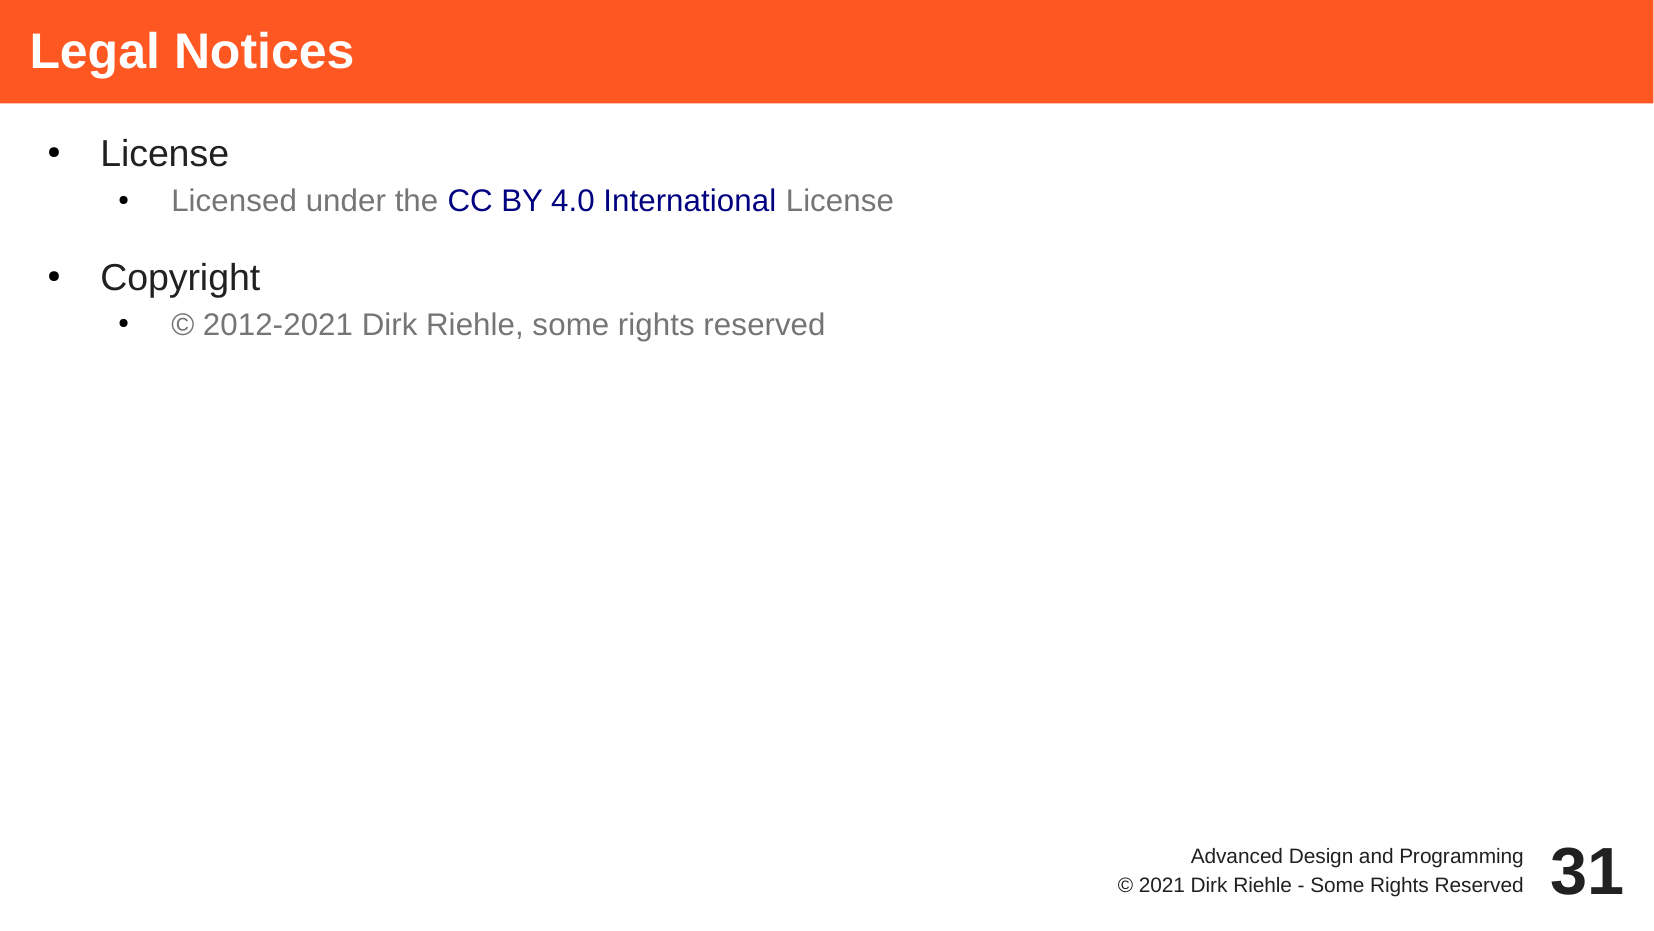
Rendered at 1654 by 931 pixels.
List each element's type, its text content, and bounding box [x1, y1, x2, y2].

list License Licensed under the CC BY 4.0 International License Copyright © 2012-2021 Dirk Riehle, some rights reserved [29, 132, 1625, 813]
title Legal Notices [0, 0, 1654, 104]
